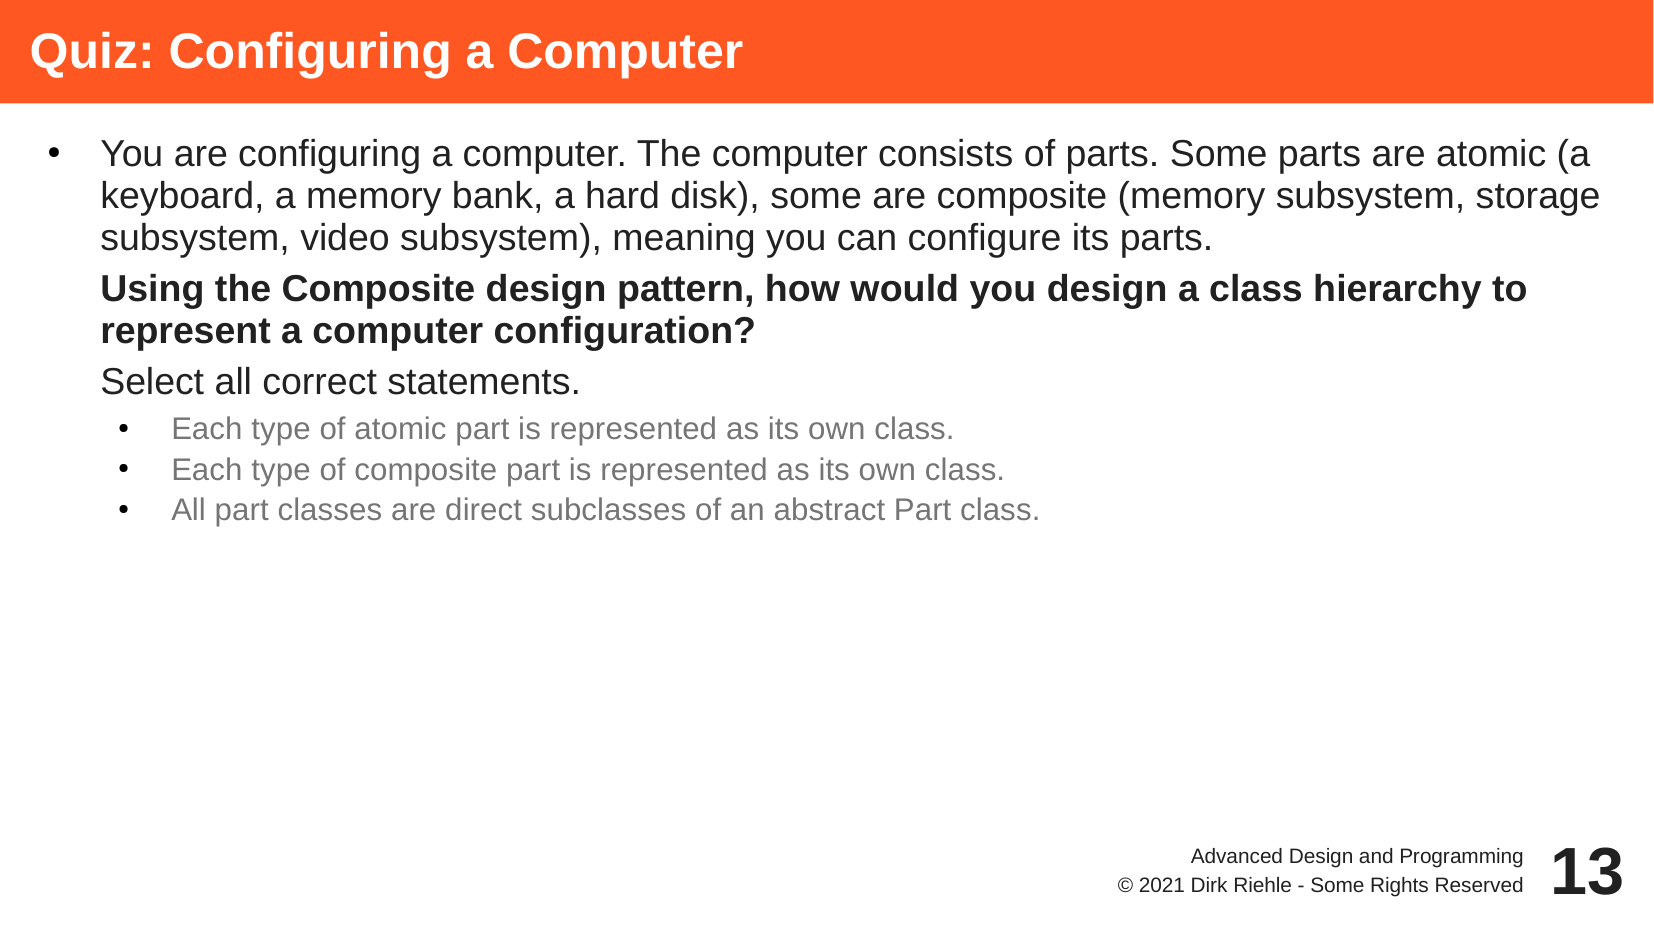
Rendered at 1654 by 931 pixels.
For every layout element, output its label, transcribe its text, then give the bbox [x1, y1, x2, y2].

list You are configuring a computer. The computer consists of parts. Some parts are atomic (a keyboard, a memory bank, a hard disk), some are composite (memory subsystem, storage subsystem, video subsystem), meaning you can configure its parts. Using the Composite design pattern, how would you design a class hierarchy to represent a computer configuration? Select all correct statements. Each type of atomic part is represented as its own class. Each type of composite part is represented as its own class. All part classes are direct subclasses of an abstract Part class. [29, 132, 1625, 813]
title Quiz: Configuring a Computer [0, 0, 1654, 104]
